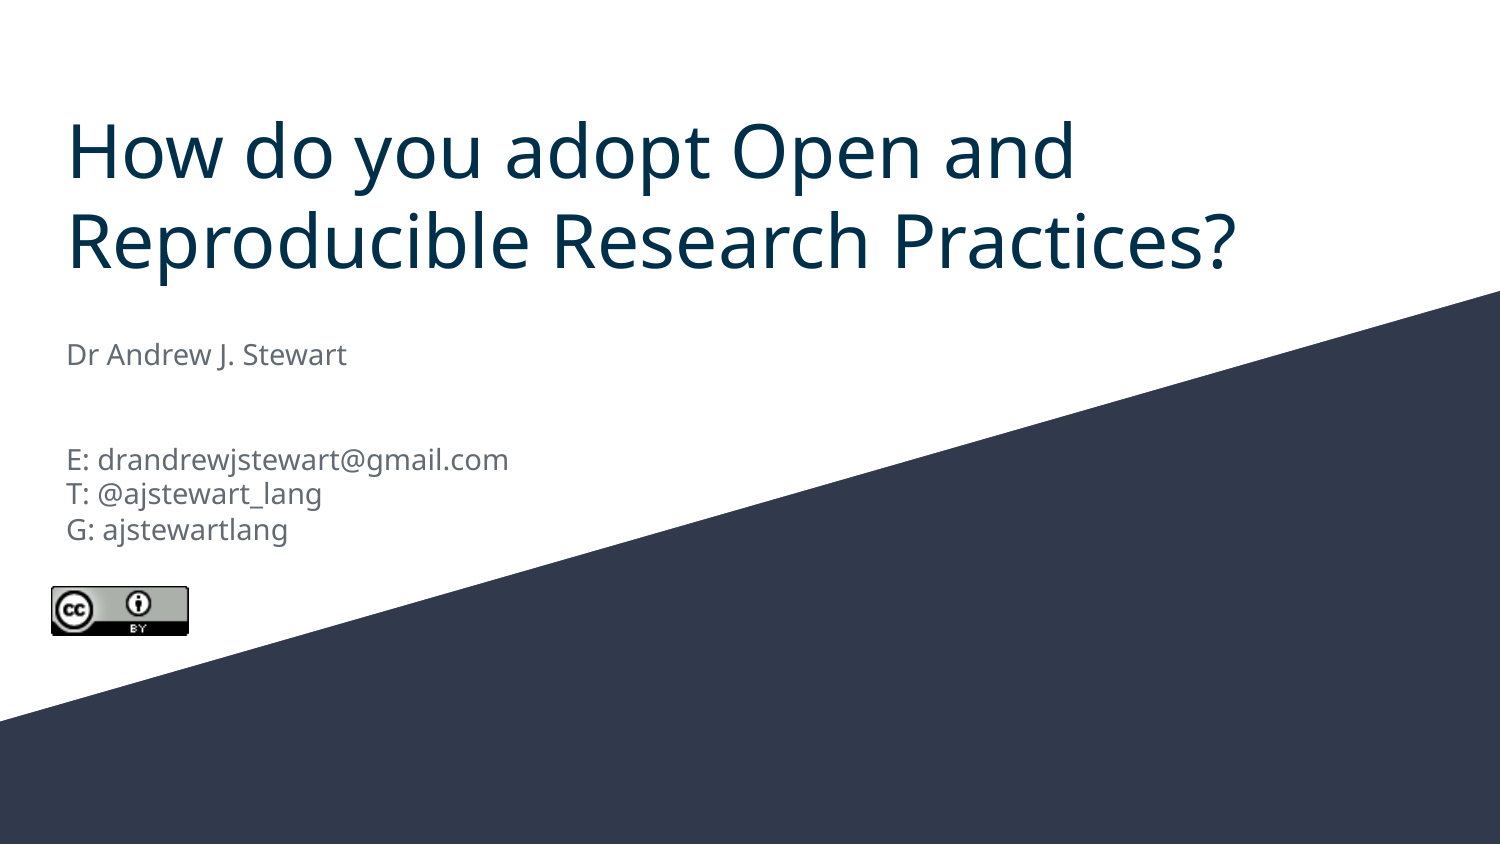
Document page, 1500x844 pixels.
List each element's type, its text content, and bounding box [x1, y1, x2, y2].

subtitle Dr Andrew J. Stewart E: drandrewjstewart@gmail.com T: @ajstewart_lang G: ajstewartlang [51, 286, 748, 558]
title How do you adopt Open and Reproducible Research Practices? [51, 88, 1449, 299]
picture [51, 586, 189, 636]
